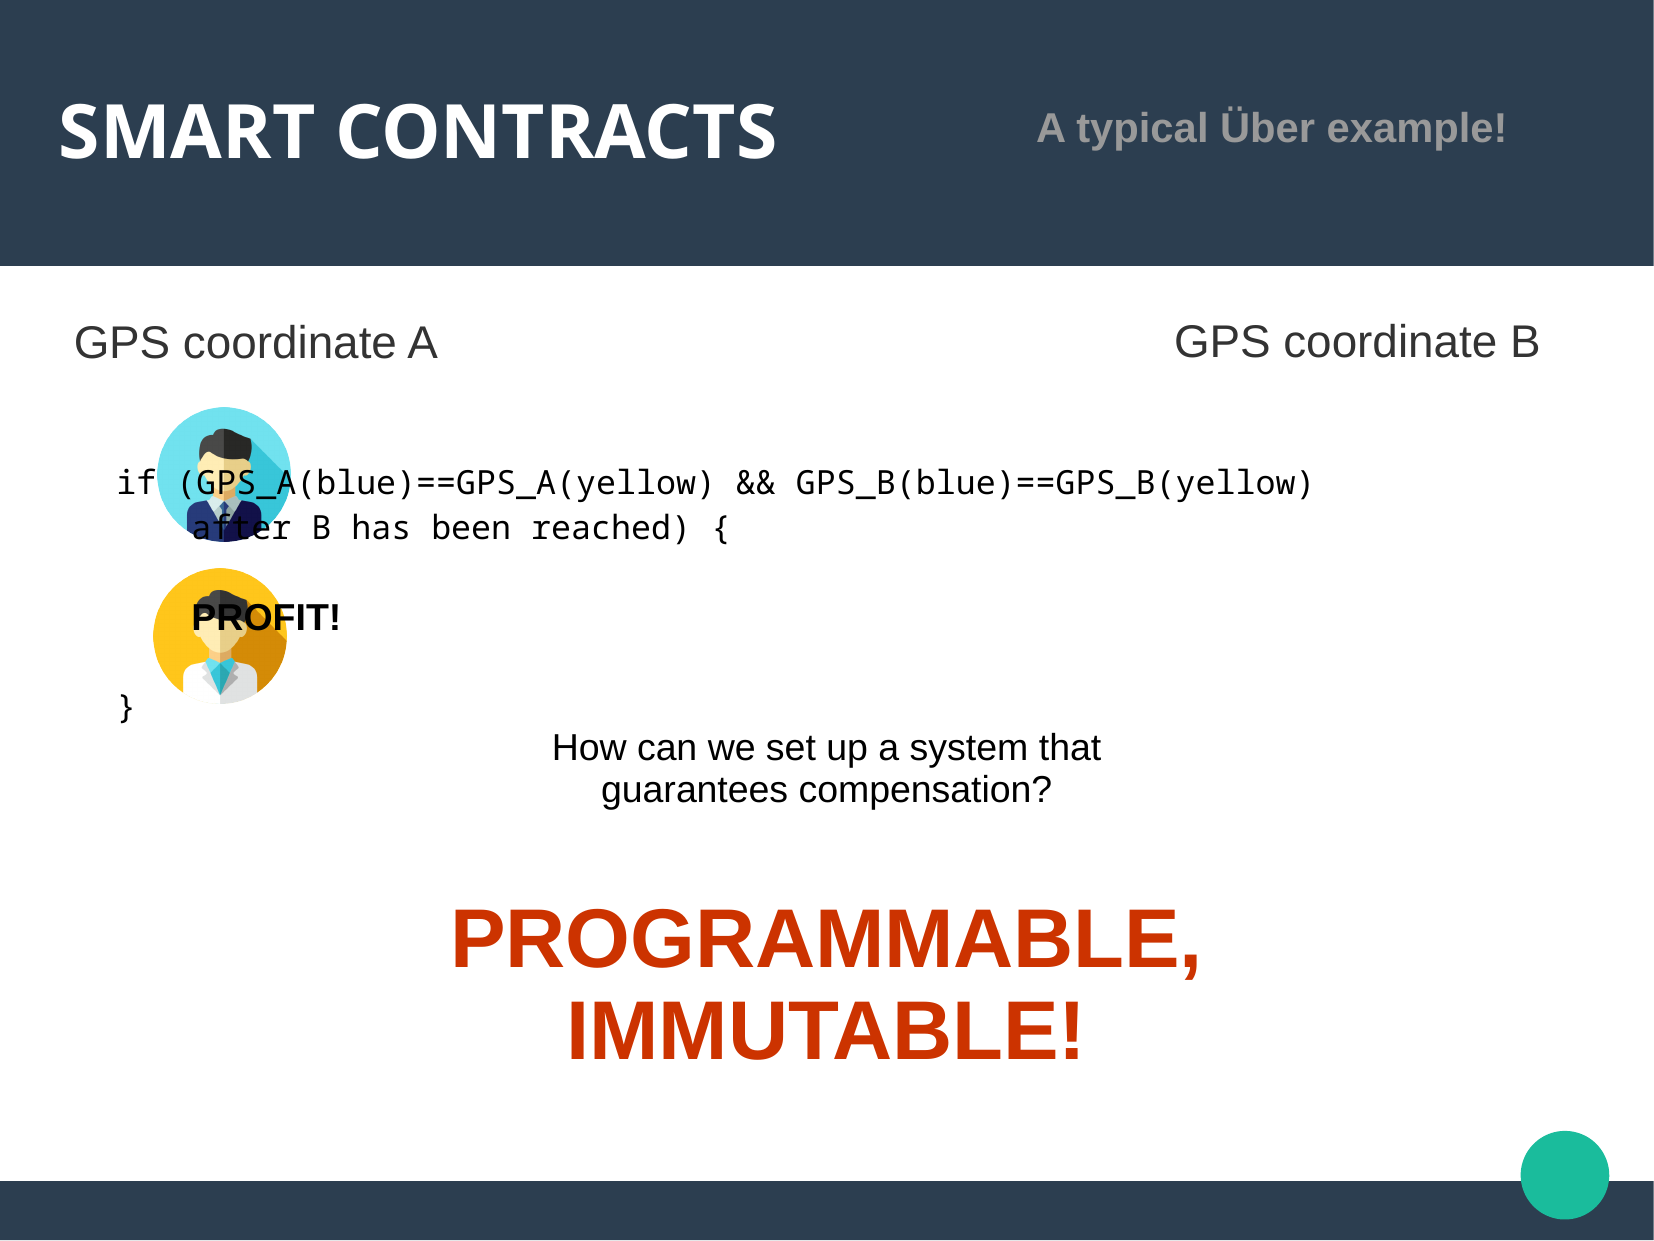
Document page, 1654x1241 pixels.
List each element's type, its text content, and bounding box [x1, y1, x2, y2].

text_box A typical Über example! [1009, 73, 1535, 182]
title SMART CONTRACTS [59, 49, 1595, 207]
text_box GPS coordinate B [1159, 308, 1613, 375]
text_box GPS coordinate A [59, 310, 477, 377]
text_box How can we set up a system that guarantees compensation? [446, 719, 1208, 822]
text_box PROGRAMMABLE, IMMUTABLE! [352, 880, 1302, 1090]
text_box if (GPS_A(blue)==GPS_A(yellow) && GPS_B(blue)==GPS_B(yellow) after B has been reached) { PROFIT! } [101, 451, 1364, 764]
picture [157, 407, 291, 451]
